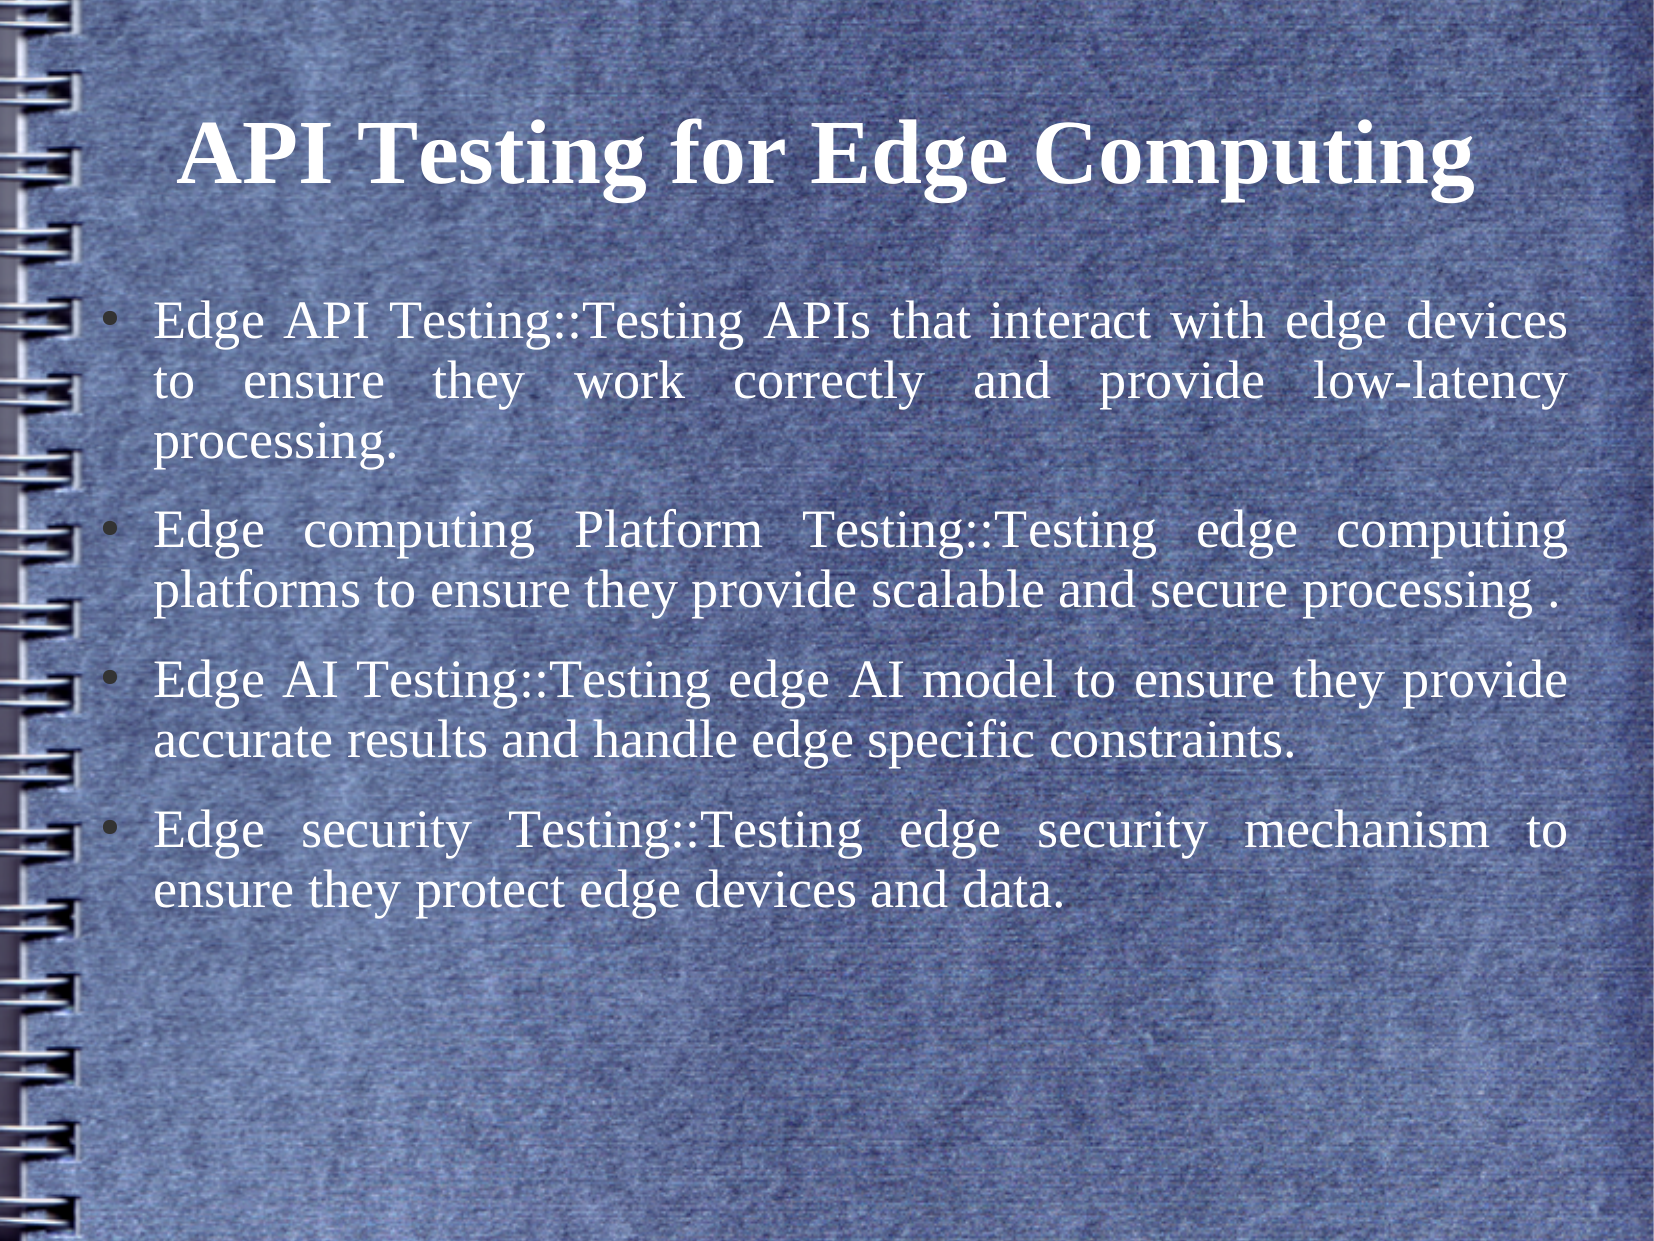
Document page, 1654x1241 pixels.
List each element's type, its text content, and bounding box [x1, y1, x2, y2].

picture [0, 0, 1654, 1241]
title API Testing for Edge Computing [82, 49, 1571, 257]
list Edge API Testing::Testing APIs that interact with edge devices to ensure they work correctly and provide low-latency processing. Edge computing Platform Testing::Testing edge computing platforms to ensure they provide scalable and secure processing . Edge AI Testing::Testing edge AI model to ensure they provide accurate results and handle edge specific constraints. Edge security Testing::Testing edge security mechanism to ensure they protect edge devices and data. [82, 290, 1571, 1109]
